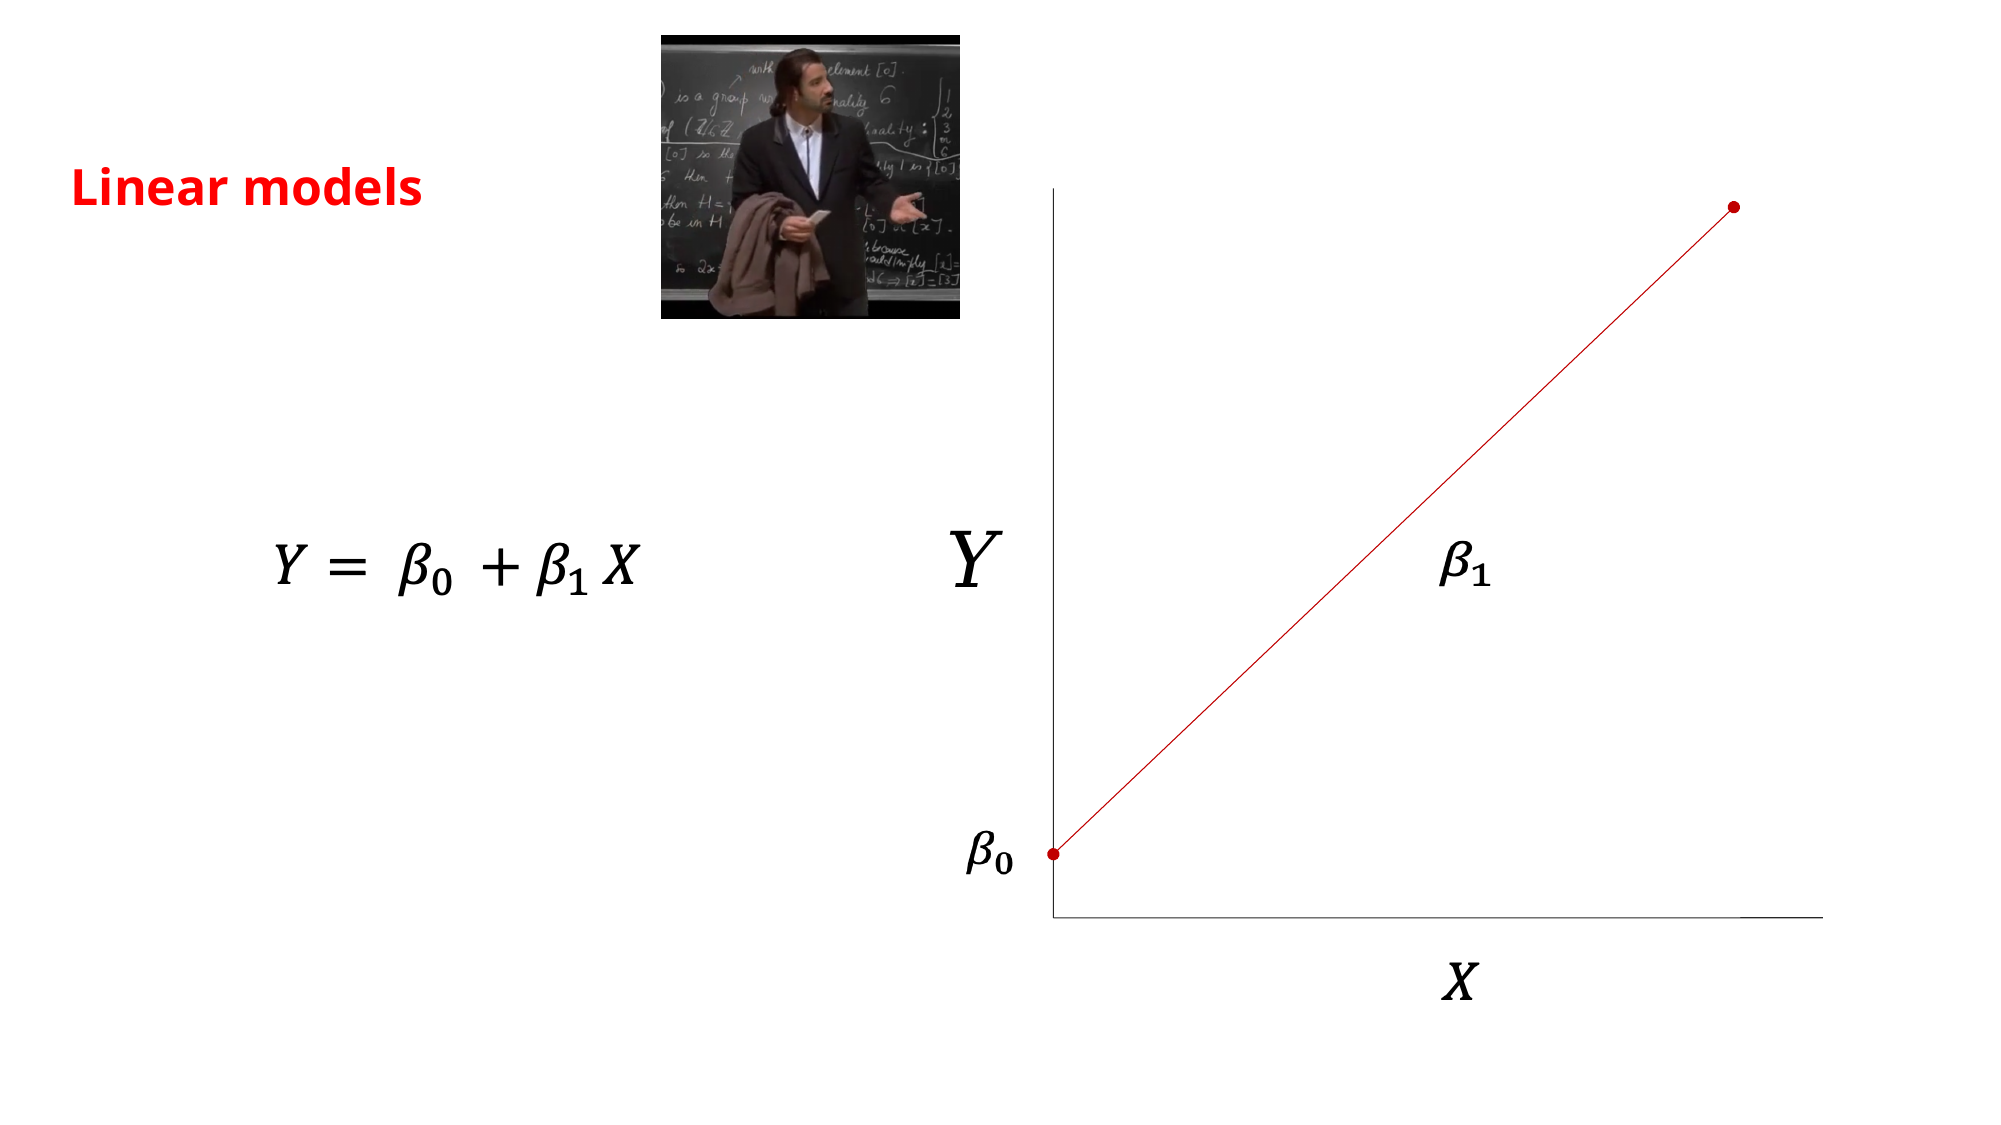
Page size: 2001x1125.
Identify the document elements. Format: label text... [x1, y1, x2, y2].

chart [926, 519, 1025, 606]
text_box [1411, 938, 1510, 1024]
text_box [1411, 524, 1528, 611]
text_box [941, 811, 1040, 898]
text_box Linear models [960, 80, 1781, 298]
text_box Linear models [55, 80, 661, 298]
text_box [14, 519, 899, 747]
picture [661, 35, 960, 319]
